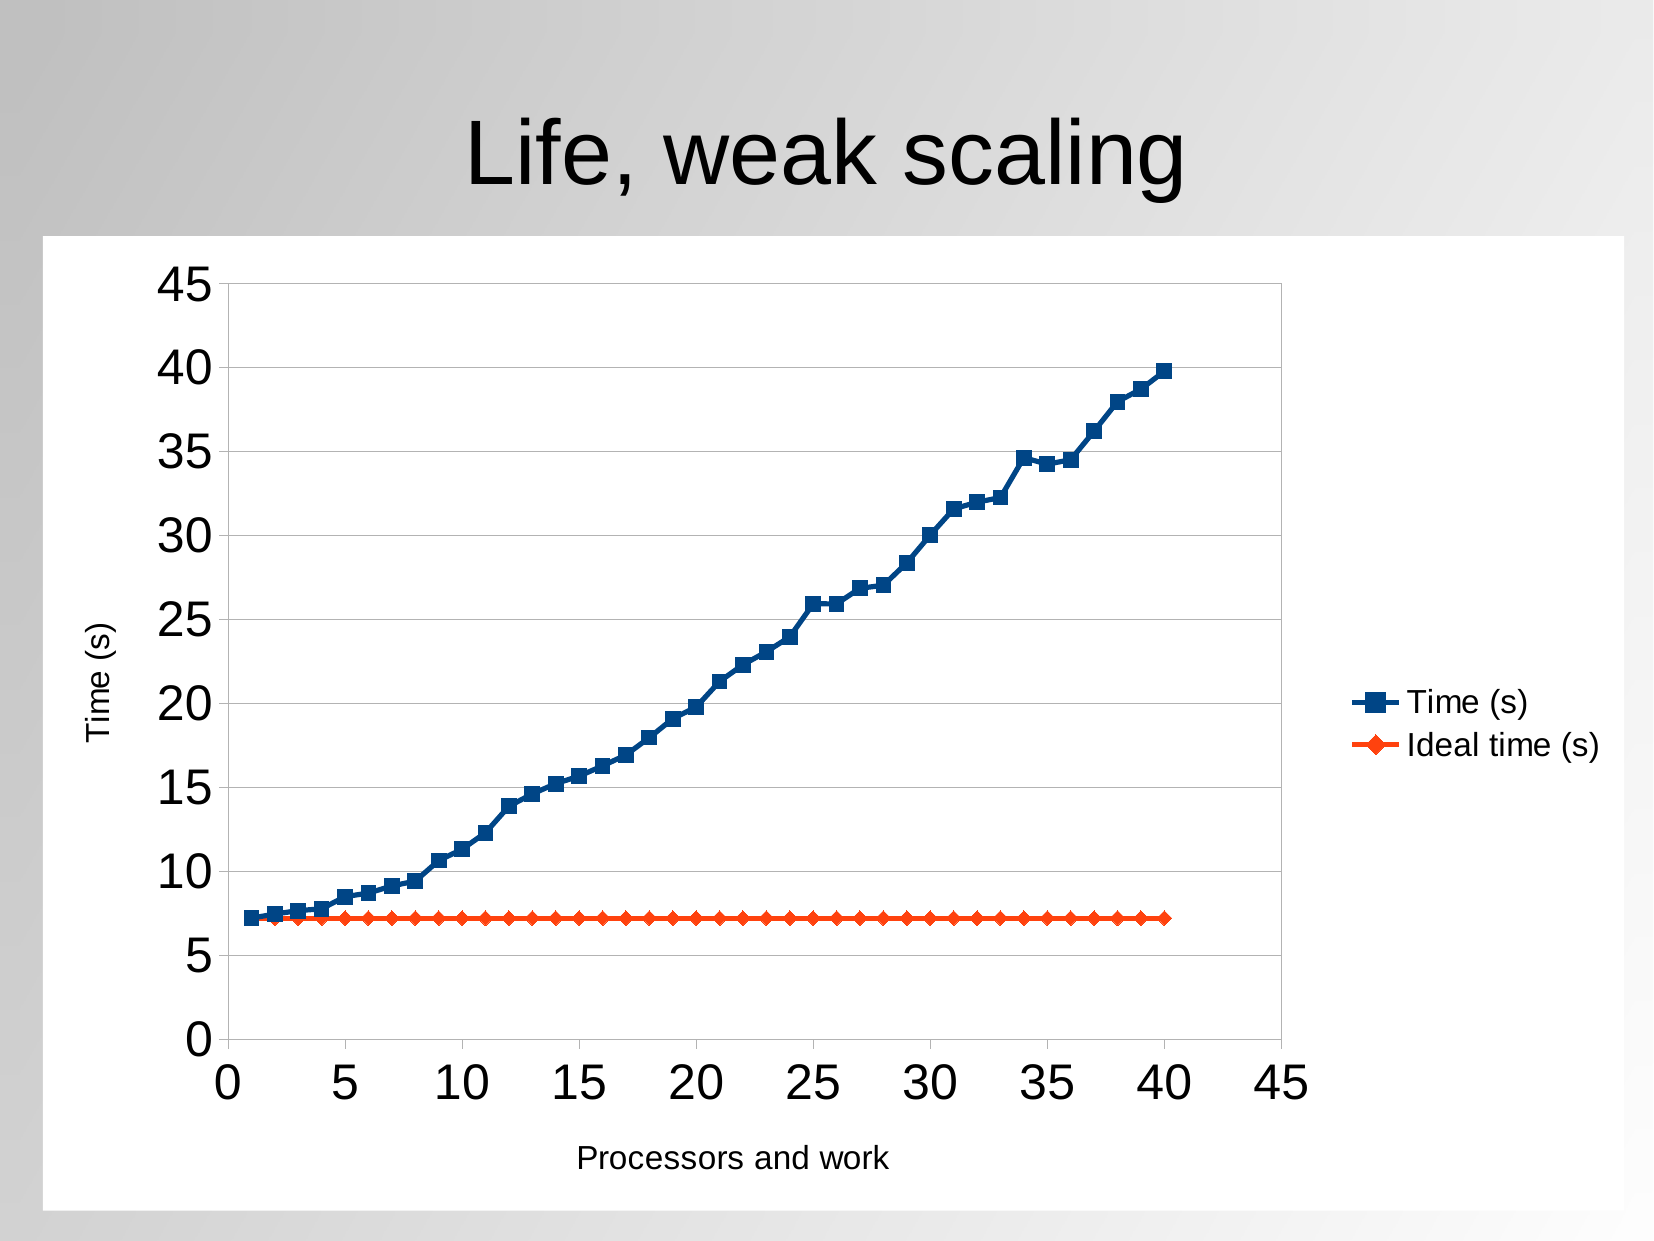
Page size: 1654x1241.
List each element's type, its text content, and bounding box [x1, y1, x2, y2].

chart [42, 236, 1625, 1211]
title Life, weak scaling [82, 56, 1571, 236]
picture [0, 0, 1654, 1241]
